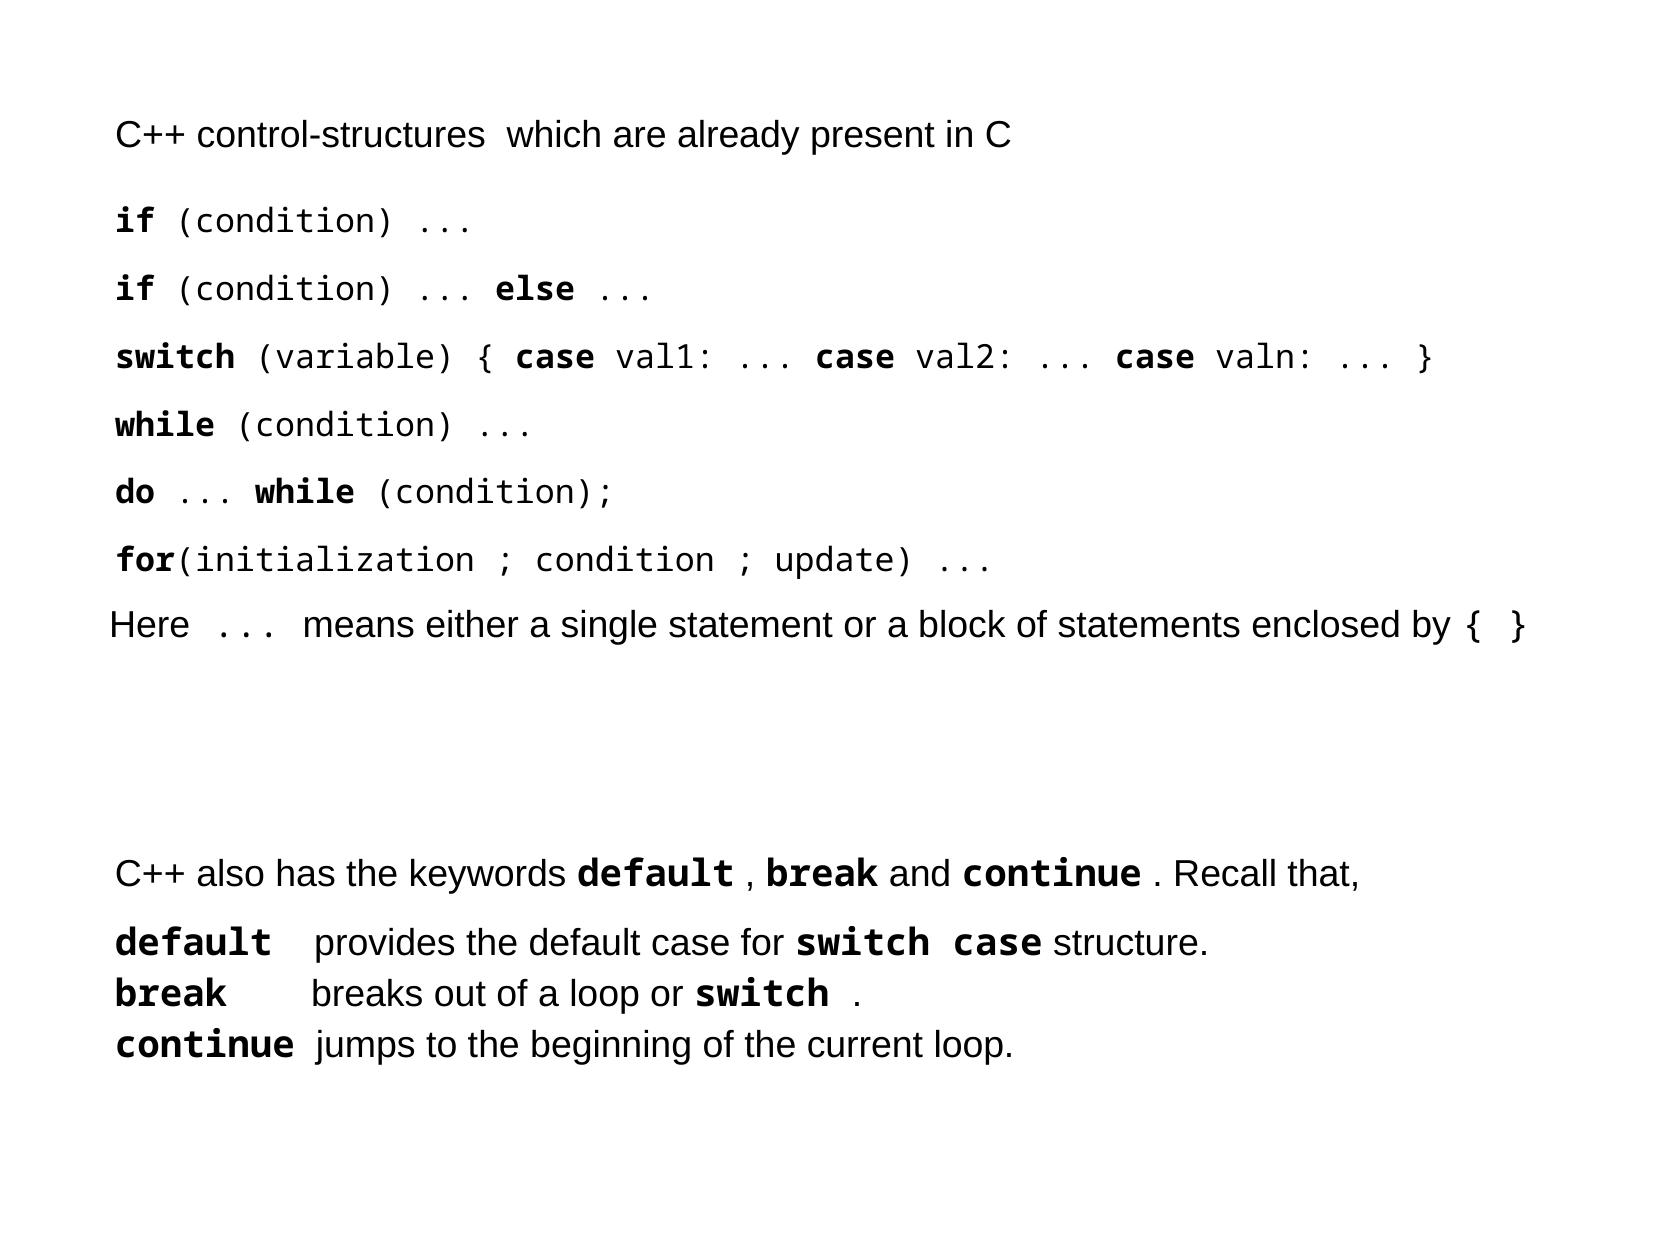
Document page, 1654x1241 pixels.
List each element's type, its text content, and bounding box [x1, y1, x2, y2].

text_box C++ also has the keywords default , break and continue . Recall that, default provides the default case for switch case structure. break breaks out of a loop or switch . continue jumps to the beginning of the current loop. [100, 838, 1376, 1056]
text_box Here ... means either a single statement or a block of statements enclosed by { } [94, 590, 1555, 651]
text_box C++ control-structures which are already present in C if (condition) ... if (condition) ... else ... switch (variable) { case val1: ... case val2: ... case valn: ... } while (condition) ... do ... while (condition); for(initialization ; condition ; update) ... [100, 106, 1451, 540]
